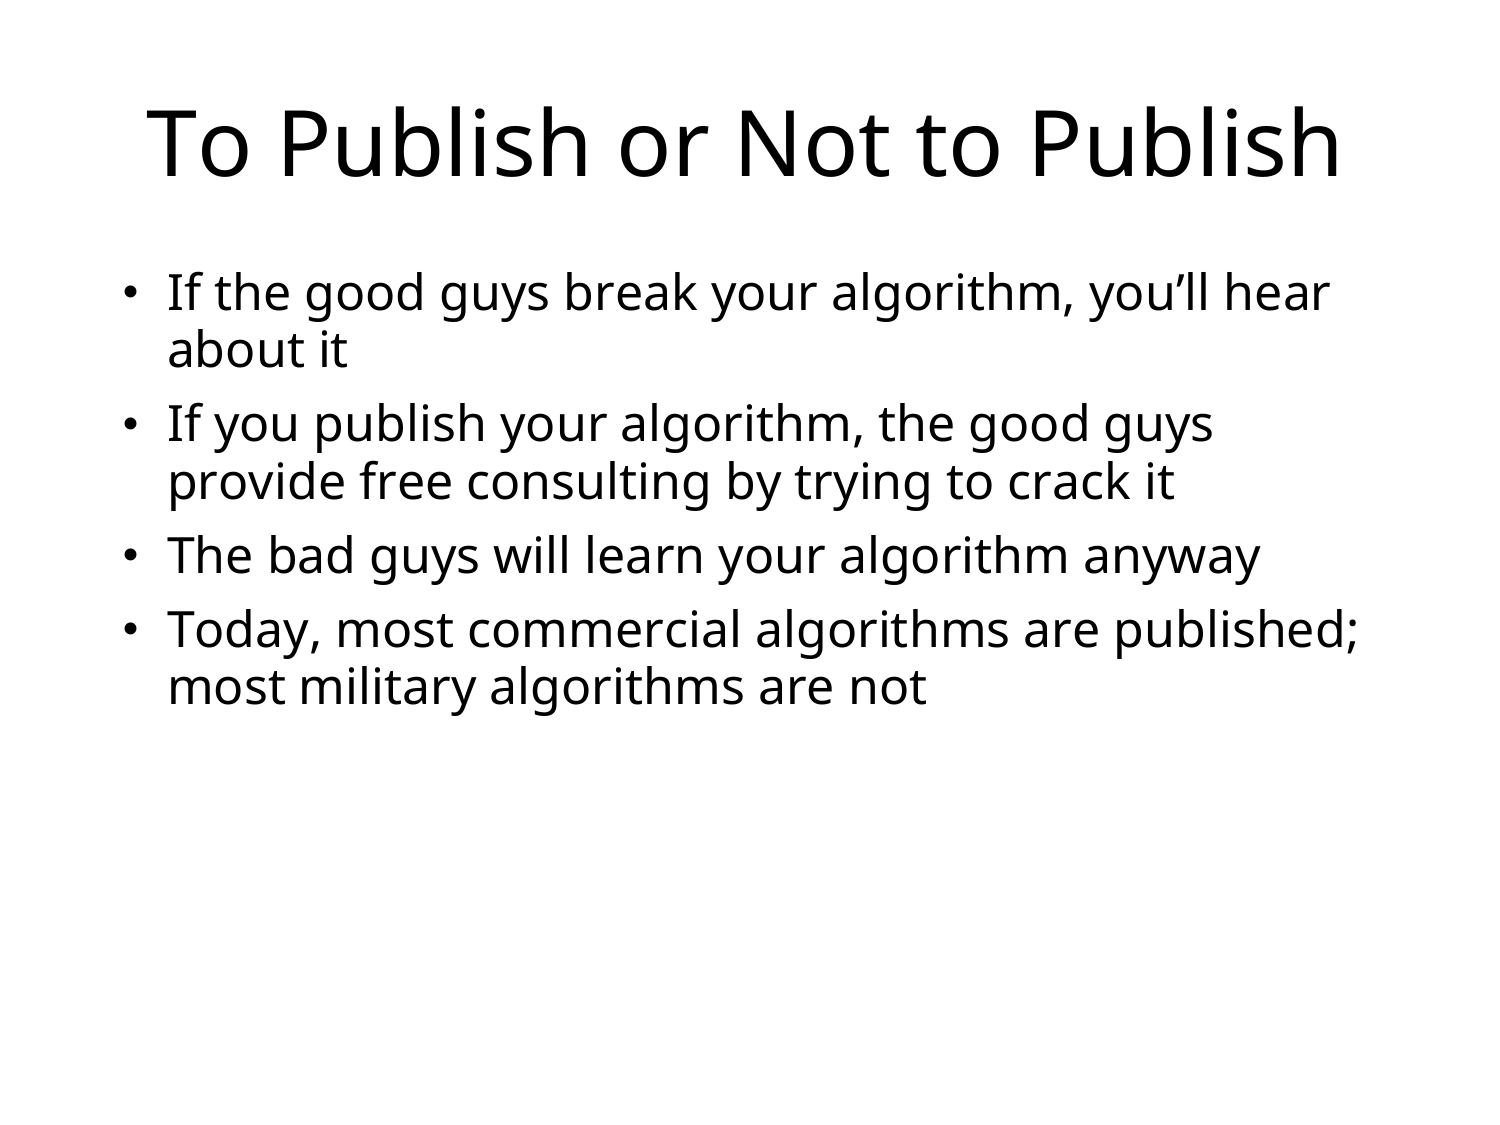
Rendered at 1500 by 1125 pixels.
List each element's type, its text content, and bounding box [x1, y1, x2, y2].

title To Publish or Not to Publish [108, 20, 1384, 256]
list If the good guys break your algorithm, you’ll hear about it If you publish your algorithm, the good guys provide free consulting by trying to crack it The bad guys will learn your algorithm anyway Today, most commercial algorithms are published; most military algorithms are not [106, 256, 1420, 1091]
